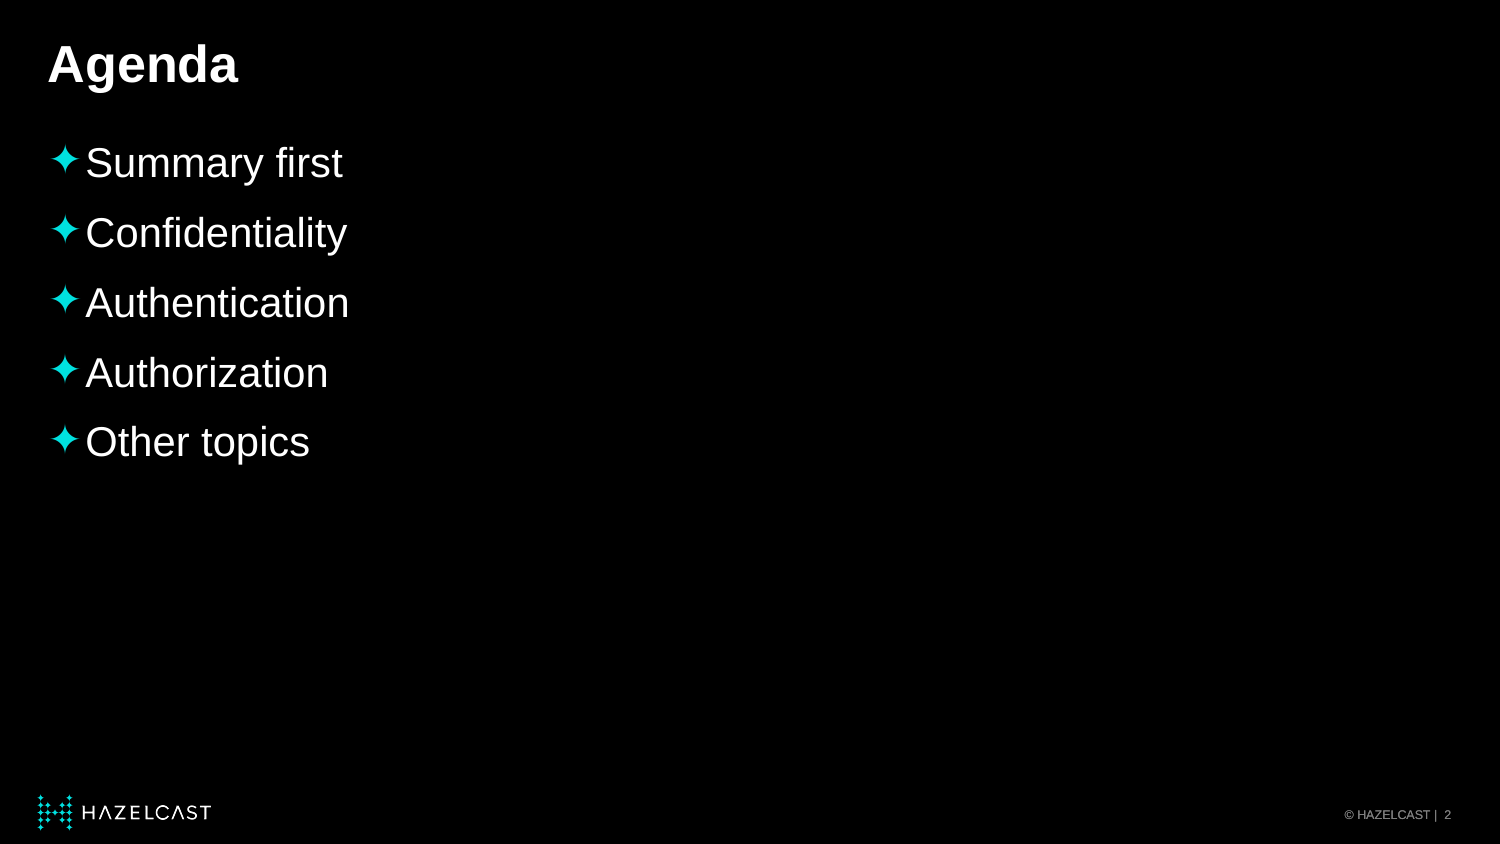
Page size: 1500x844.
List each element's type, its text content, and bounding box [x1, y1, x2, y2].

picture [37, 794, 211, 831]
title Agenda [37, 37, 1463, 97]
list Summary first Confidentiality Authentication Authorization Other topics [37, 109, 1463, 782]
